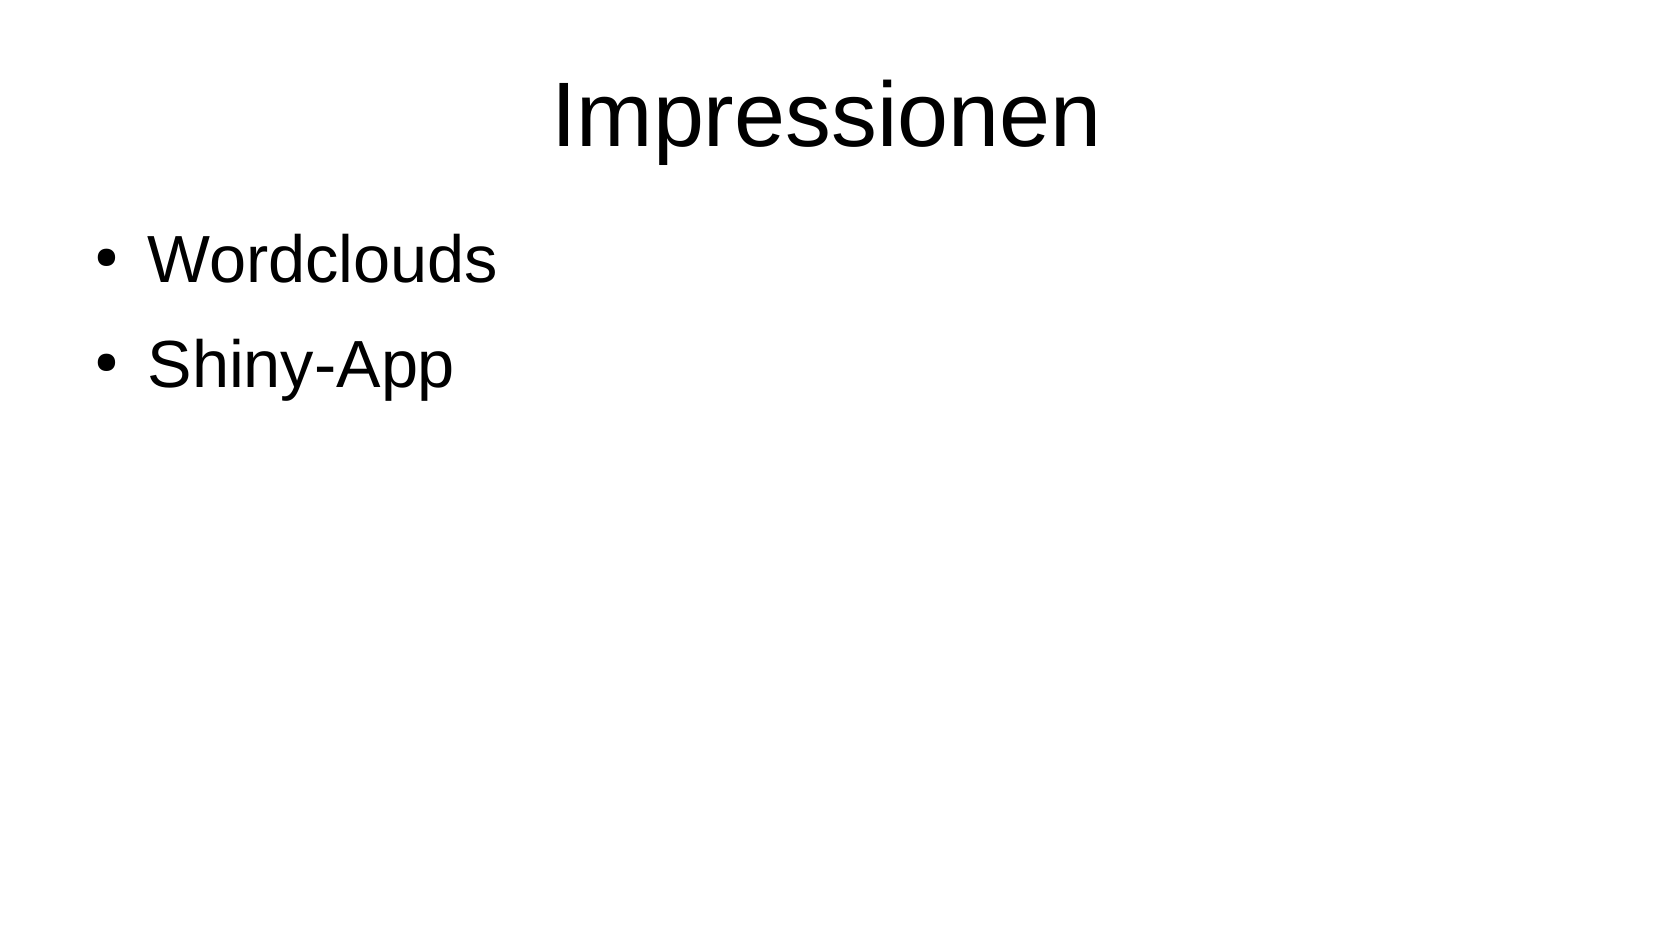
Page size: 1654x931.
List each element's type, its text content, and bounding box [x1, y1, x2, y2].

list Wordclouds Shiny-App [76, 222, 1565, 762]
title Impressionen [82, 37, 1571, 193]
